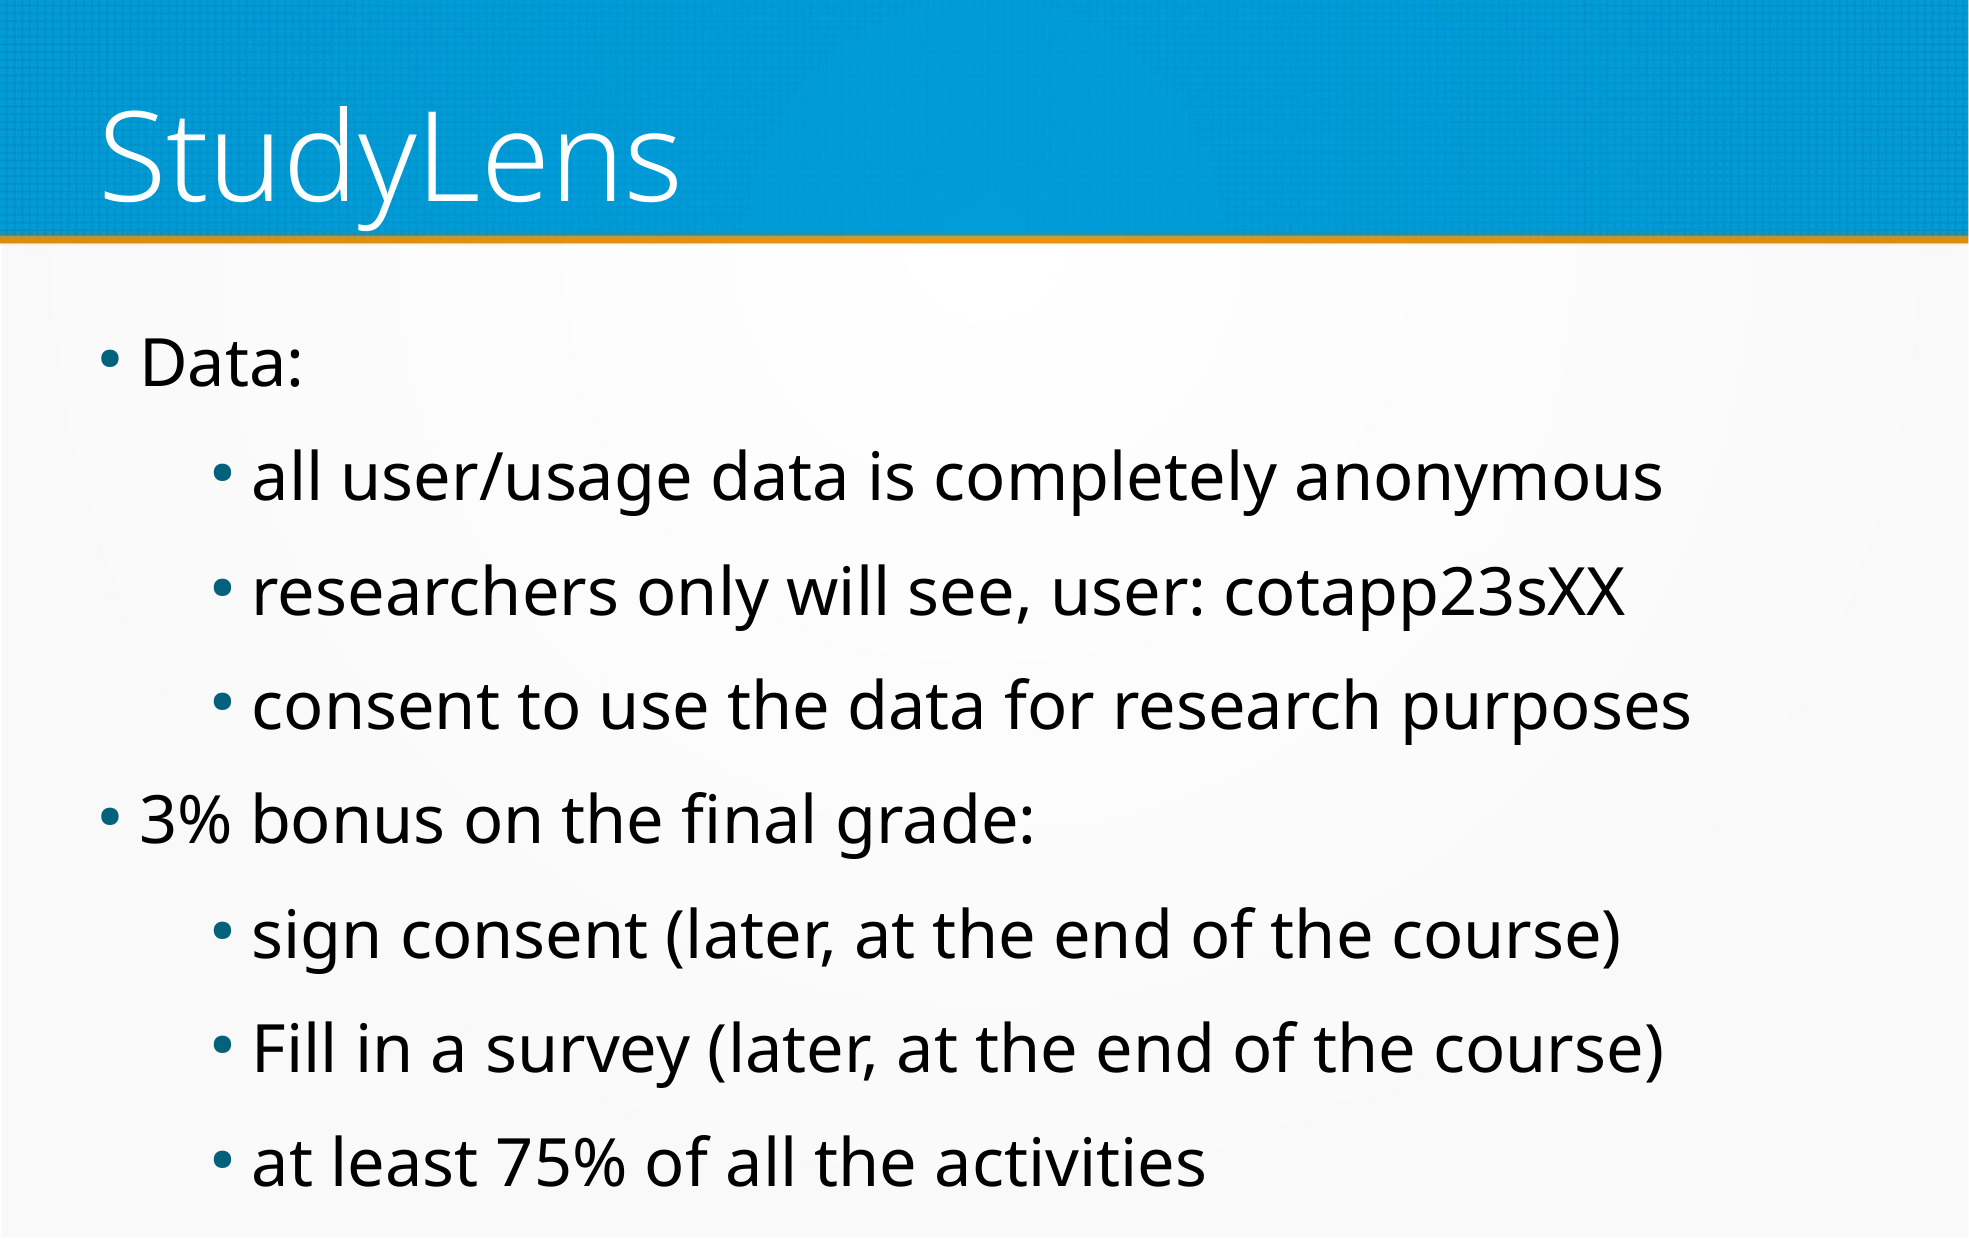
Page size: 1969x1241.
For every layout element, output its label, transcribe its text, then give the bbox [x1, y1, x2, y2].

list Data: all user/usage data is completely anonymous researchers only will see, user: cotapp23sXX consent to use the data for research purposes 3% bonus on the final grade: sign consent (later, at the end of the course) Fill in a survey (later, at the end of the course) at least 75% of all the activities [98, 314, 1860, 1207]
title StudyLens [98, 19, 1870, 227]
picture [0, 233, 1969, 1241]
